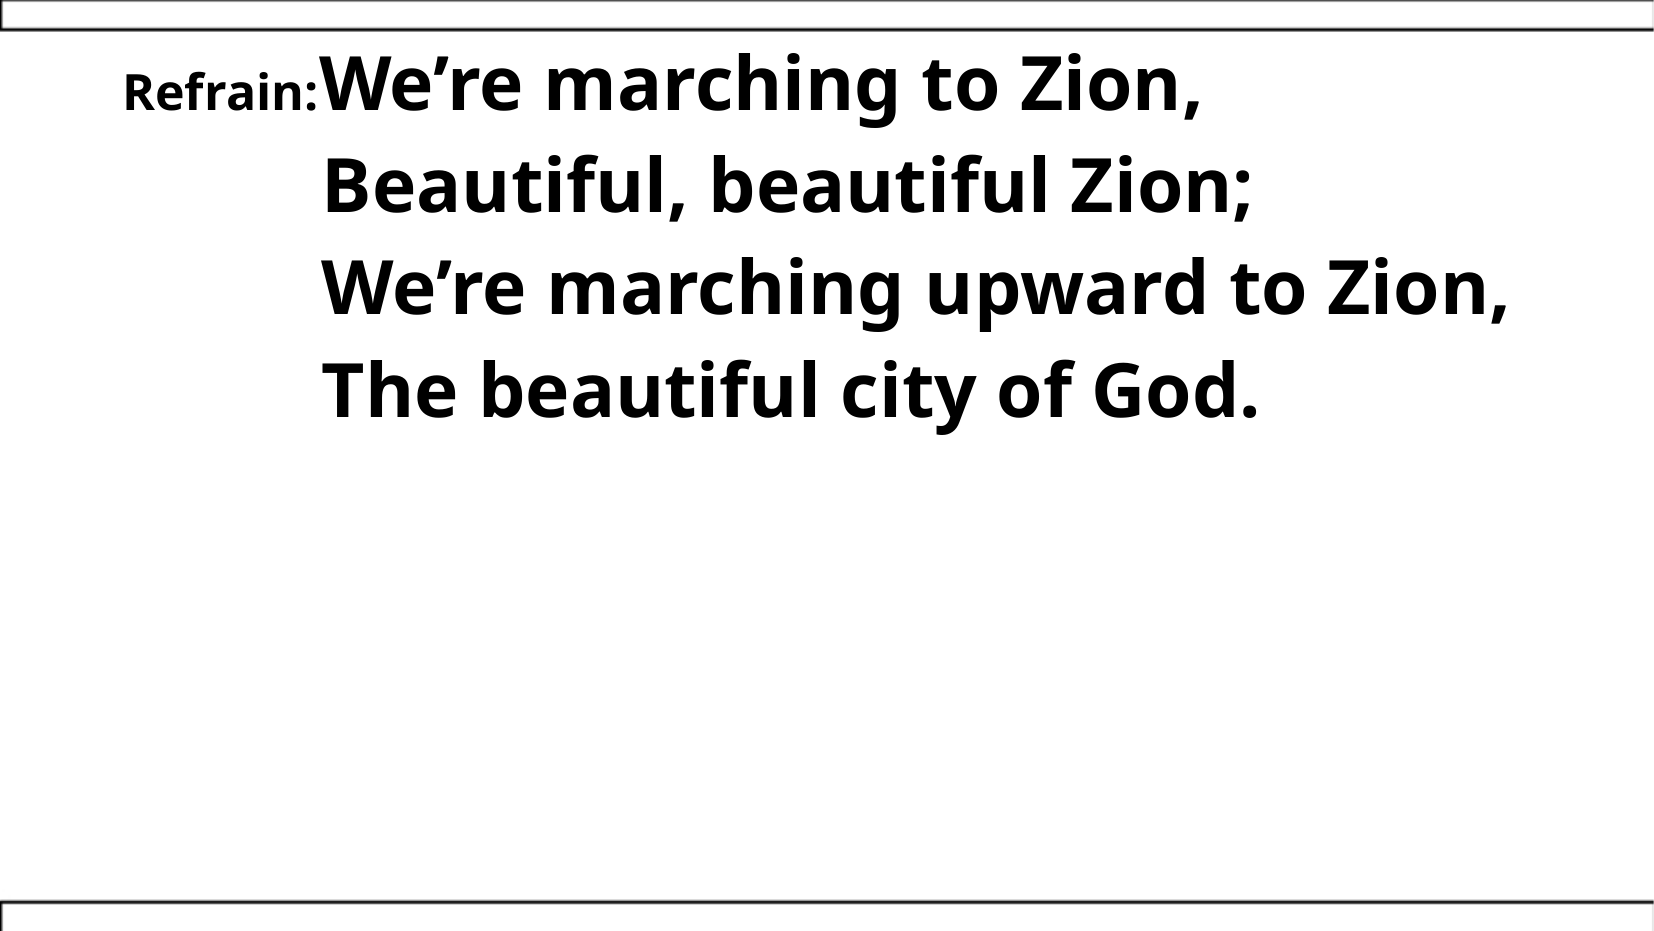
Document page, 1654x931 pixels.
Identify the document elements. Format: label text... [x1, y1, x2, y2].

picture [0, 0, 1654, 931]
title Refrain: We’re marching to Zion, Beautiful, beautiful Zion; We’re marching upward to Zion, The beautiful city of God. [122, 30, 1546, 442]
